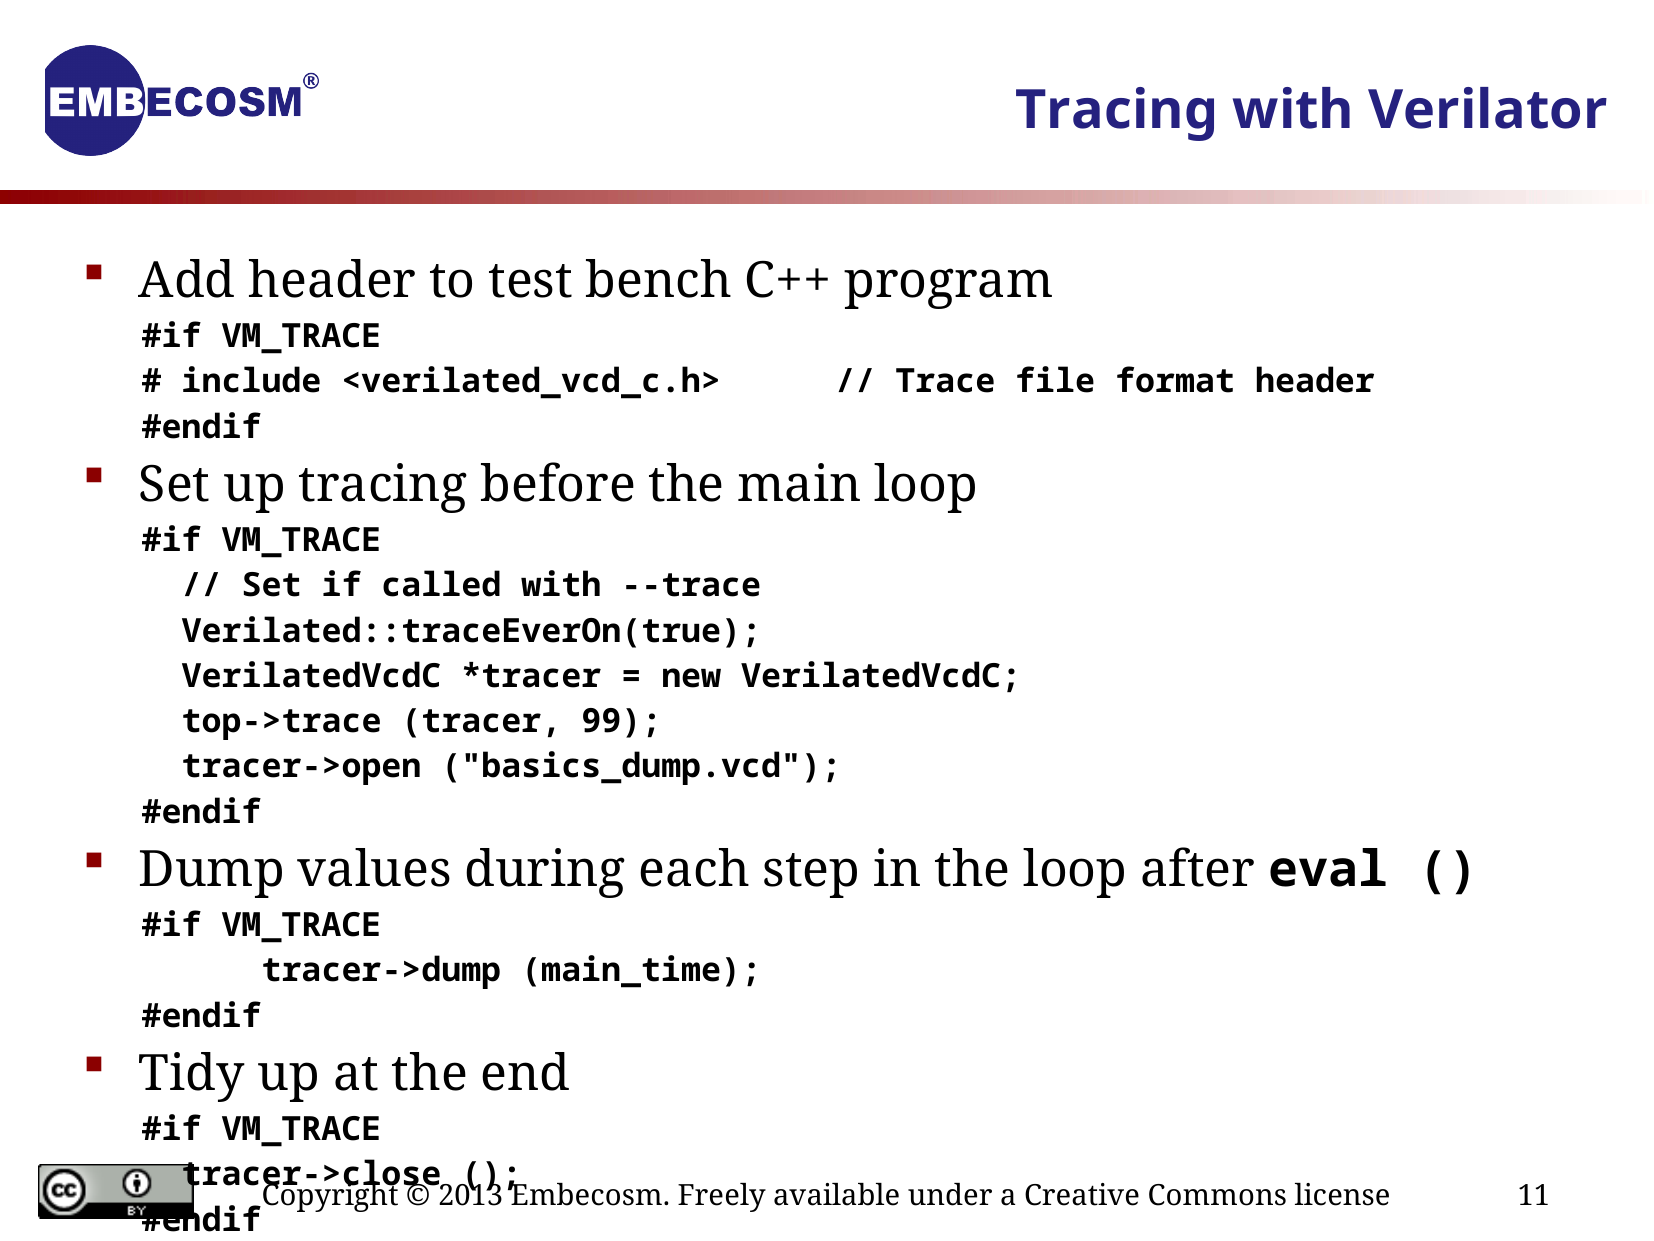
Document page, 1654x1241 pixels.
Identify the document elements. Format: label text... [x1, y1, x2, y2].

title Tracing with Verilator [475, 25, 1609, 189]
picture [45, 45, 319, 156]
picture [0, 190, 1654, 204]
picture [38, 1164, 194, 1219]
list Add header to test bench C++ program #if VM_TRACE # include <verilated_vcd_c.h> // Trace file format header #endif Set up tracing before the main loop #if VM_TRACE // Set if called with --trace Verilated::traceEverOn(true); VerilatedVcdC *tracer = new VerilatedVcdC; top->trace (tracer, 99); tracer->open ("basics_dump.vcd"); #endif Dump values during each step in the loop after eval () #if VM_TRACE tracer->dump (main_time); #endif Tidy up at the end #if VM_TRACE tracer->close (); #endif [82, 243, 1572, 1108]
